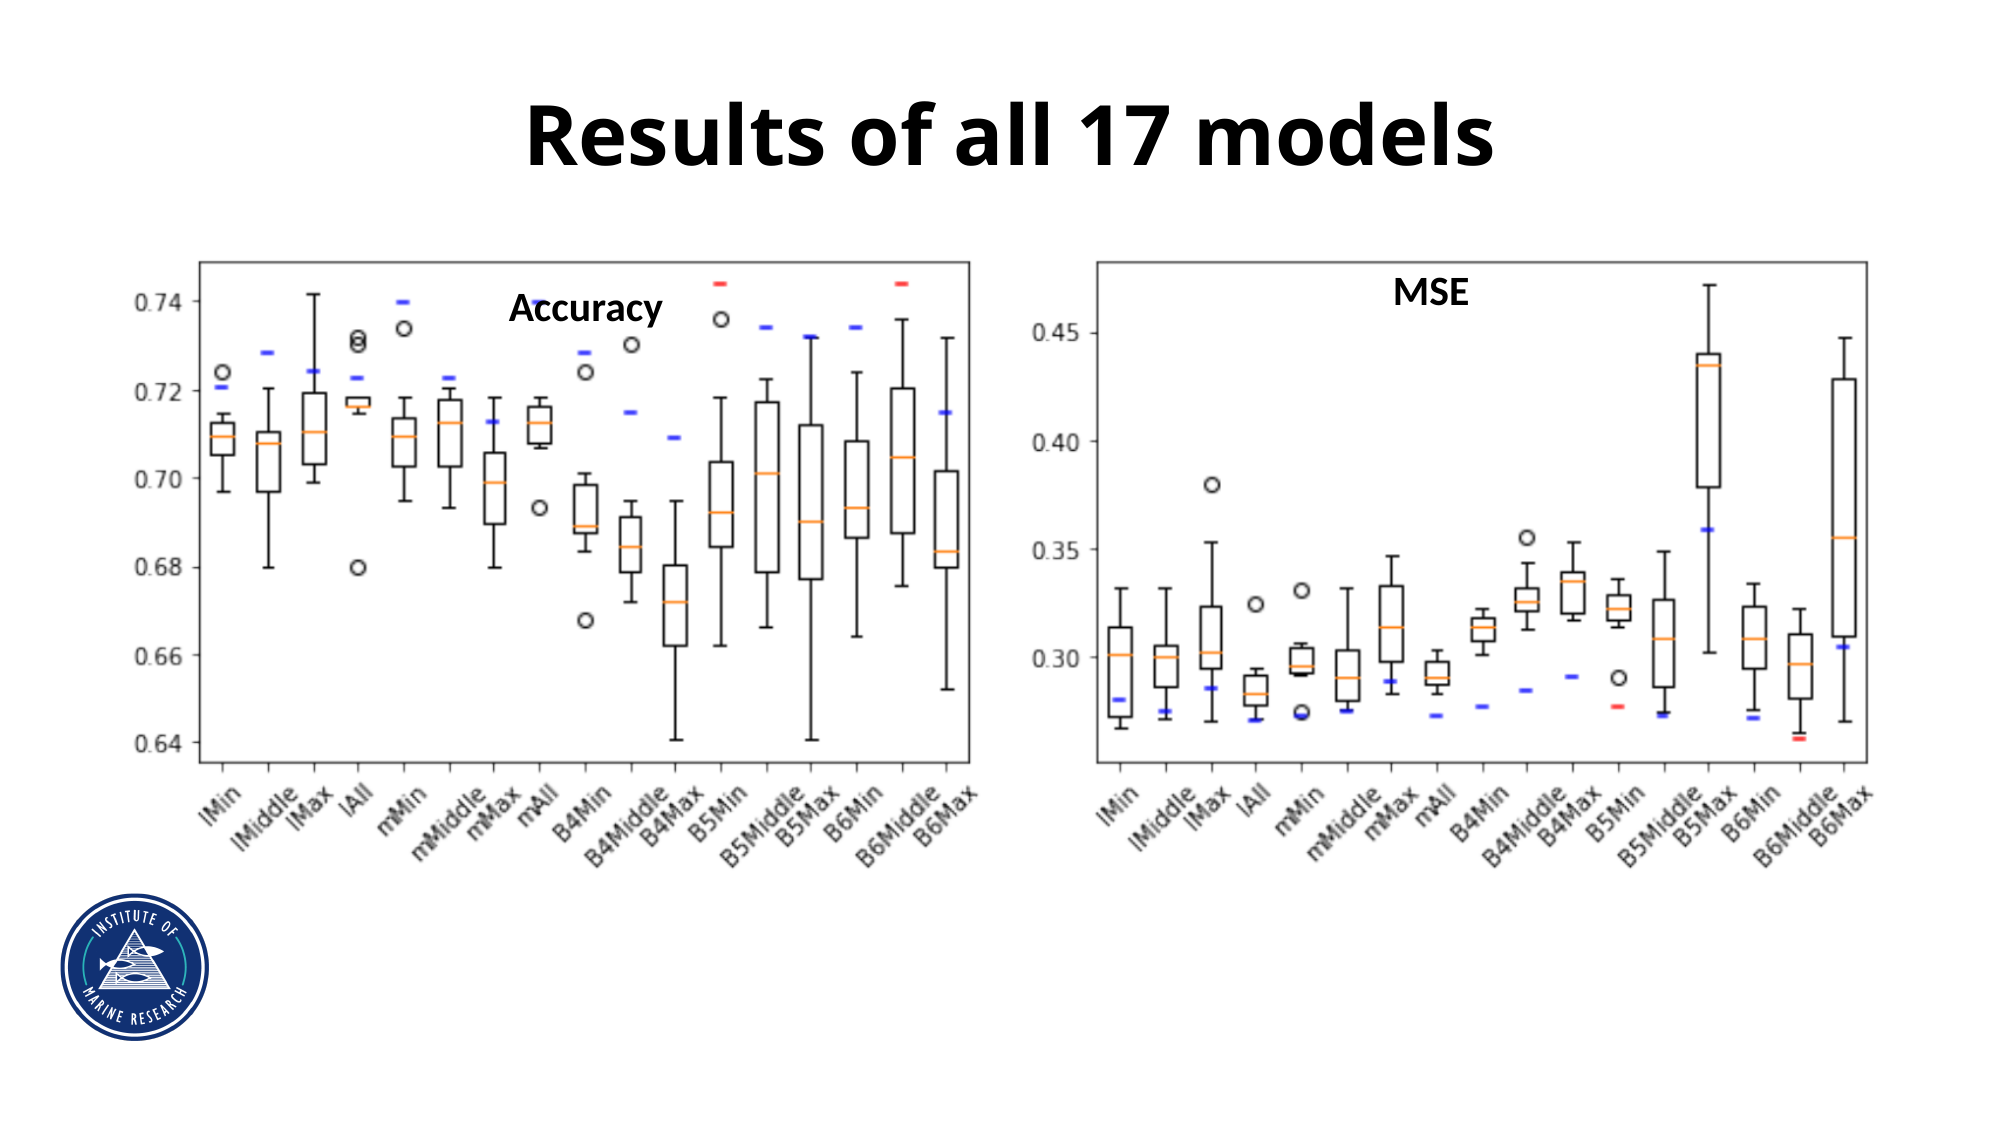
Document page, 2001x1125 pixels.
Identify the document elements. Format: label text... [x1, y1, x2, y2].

title Results of all 17 models [147, 29, 1873, 247]
text_box Accuracy [465, 271, 707, 338]
picture [58, 891, 211, 1043]
text_box MSE [1310, 256, 1553, 322]
picture [90, 198, 1910, 886]
